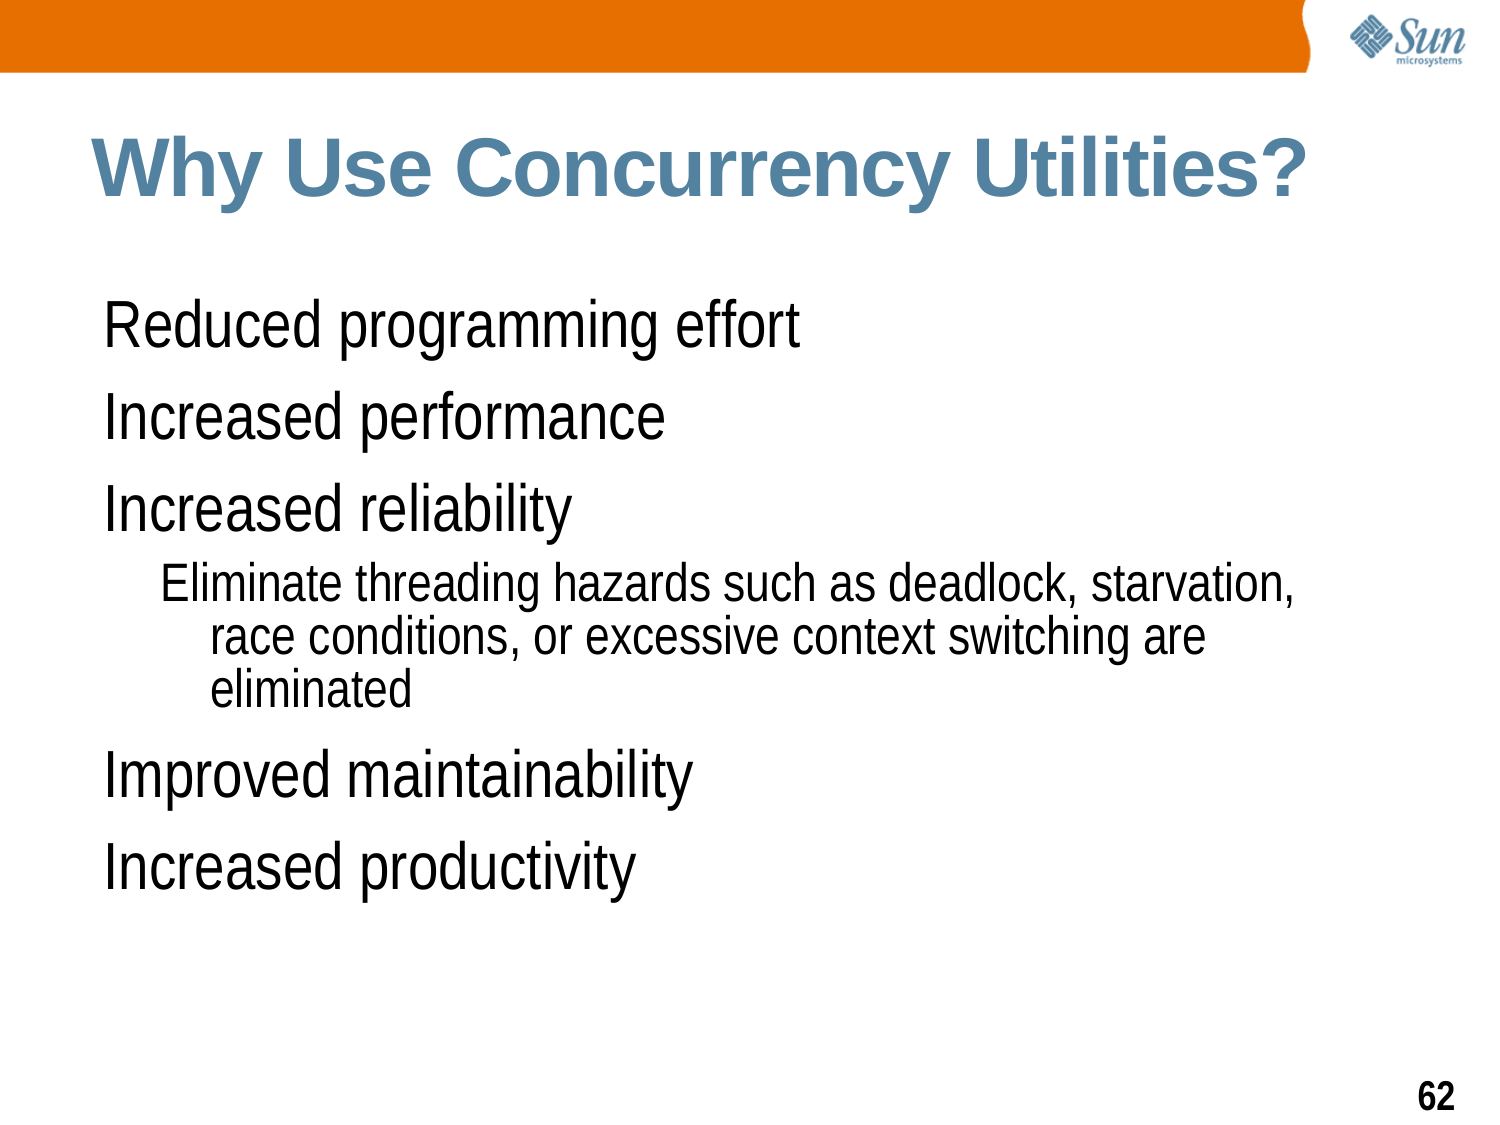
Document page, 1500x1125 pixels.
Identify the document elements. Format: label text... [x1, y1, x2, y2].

picture [0, 0, 1500, 75]
title Why Use Concurrency Utilities? [91, 129, 1454, 271]
list Reduced programming effort Increased performance Increased reliability Eliminate threading hazards such as deadlock, starvation, race conditions, or excessive context switching are eliminated Improved maintainability Increased productivity [84, 294, 1366, 1092]
